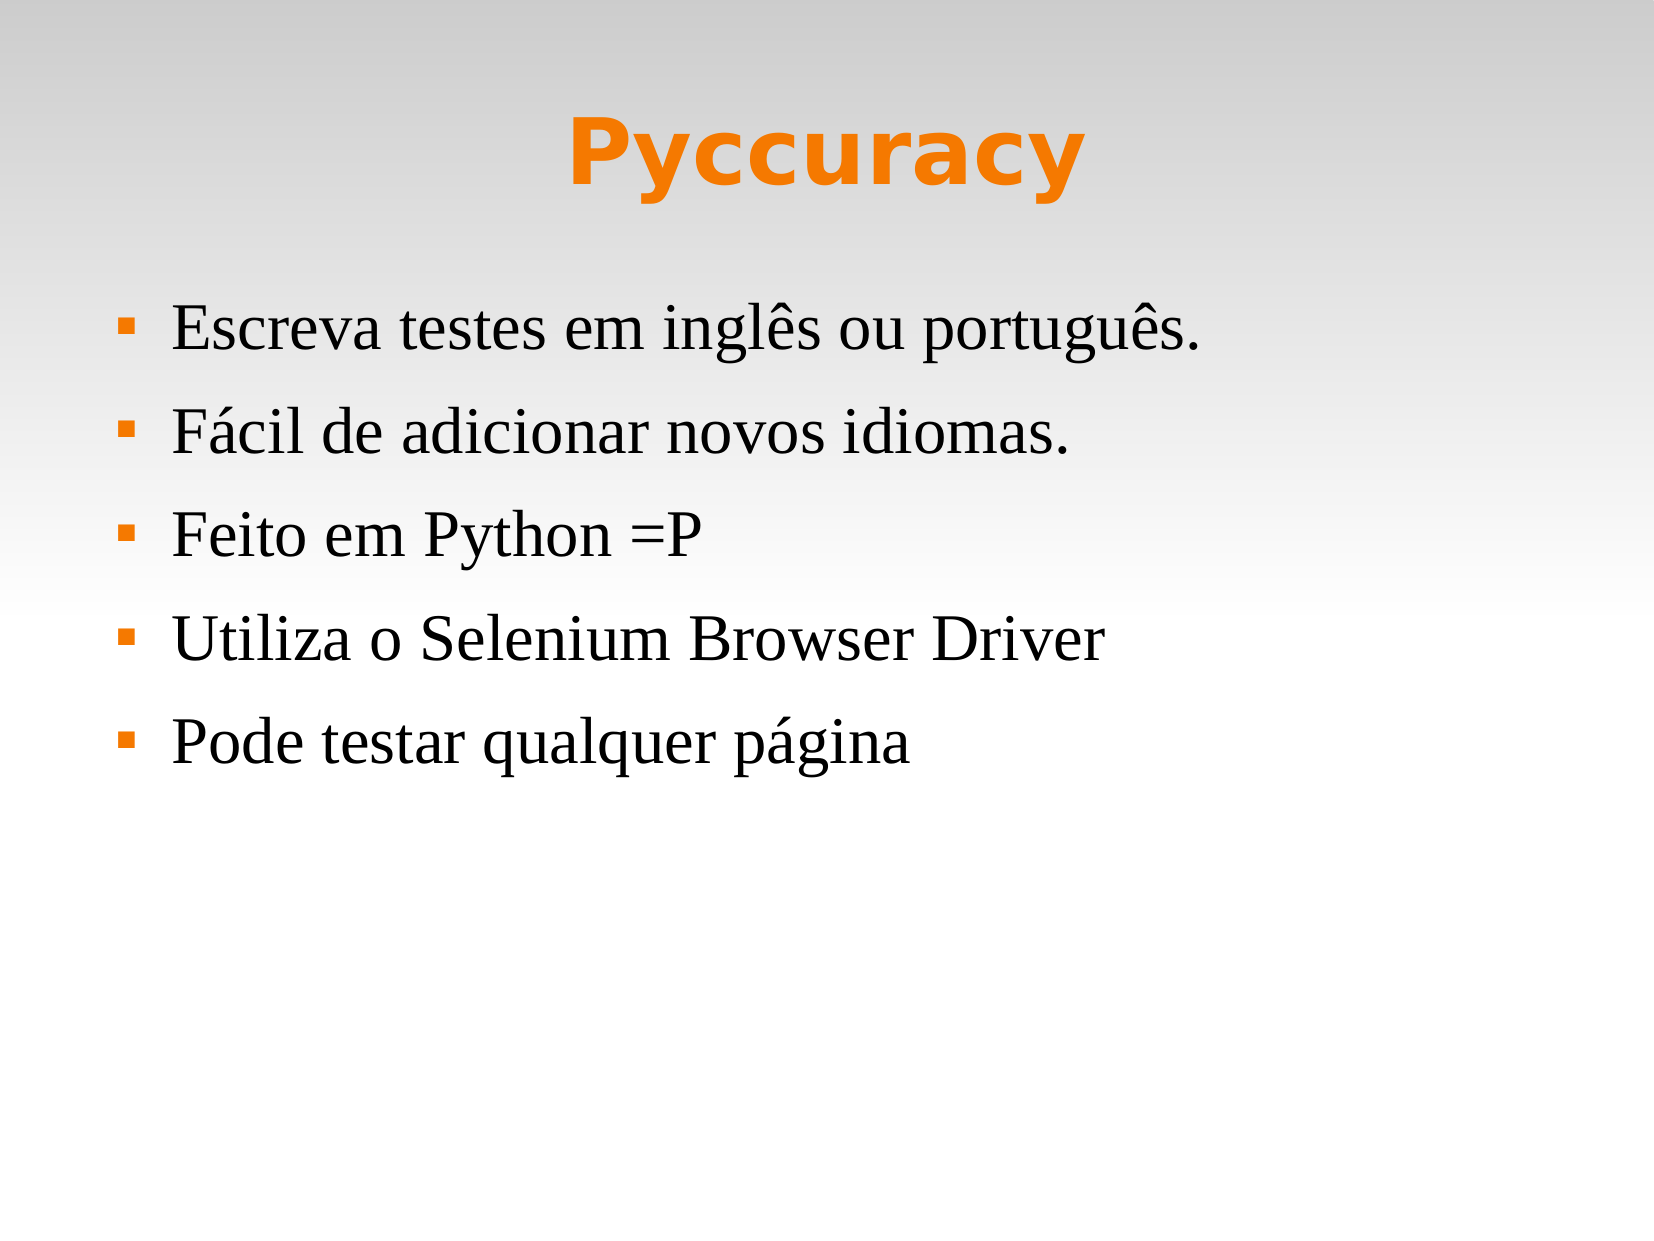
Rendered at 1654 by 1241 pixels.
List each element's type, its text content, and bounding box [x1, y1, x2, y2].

list Escreva testes em inglês ou português. Fácil de adicionar novos idiomas. Feito em Python =P Utiliza o Selenium Browser Driver Pode testar qualquer página [82, 290, 1571, 1094]
title Pyccuracy [82, 56, 1571, 250]
